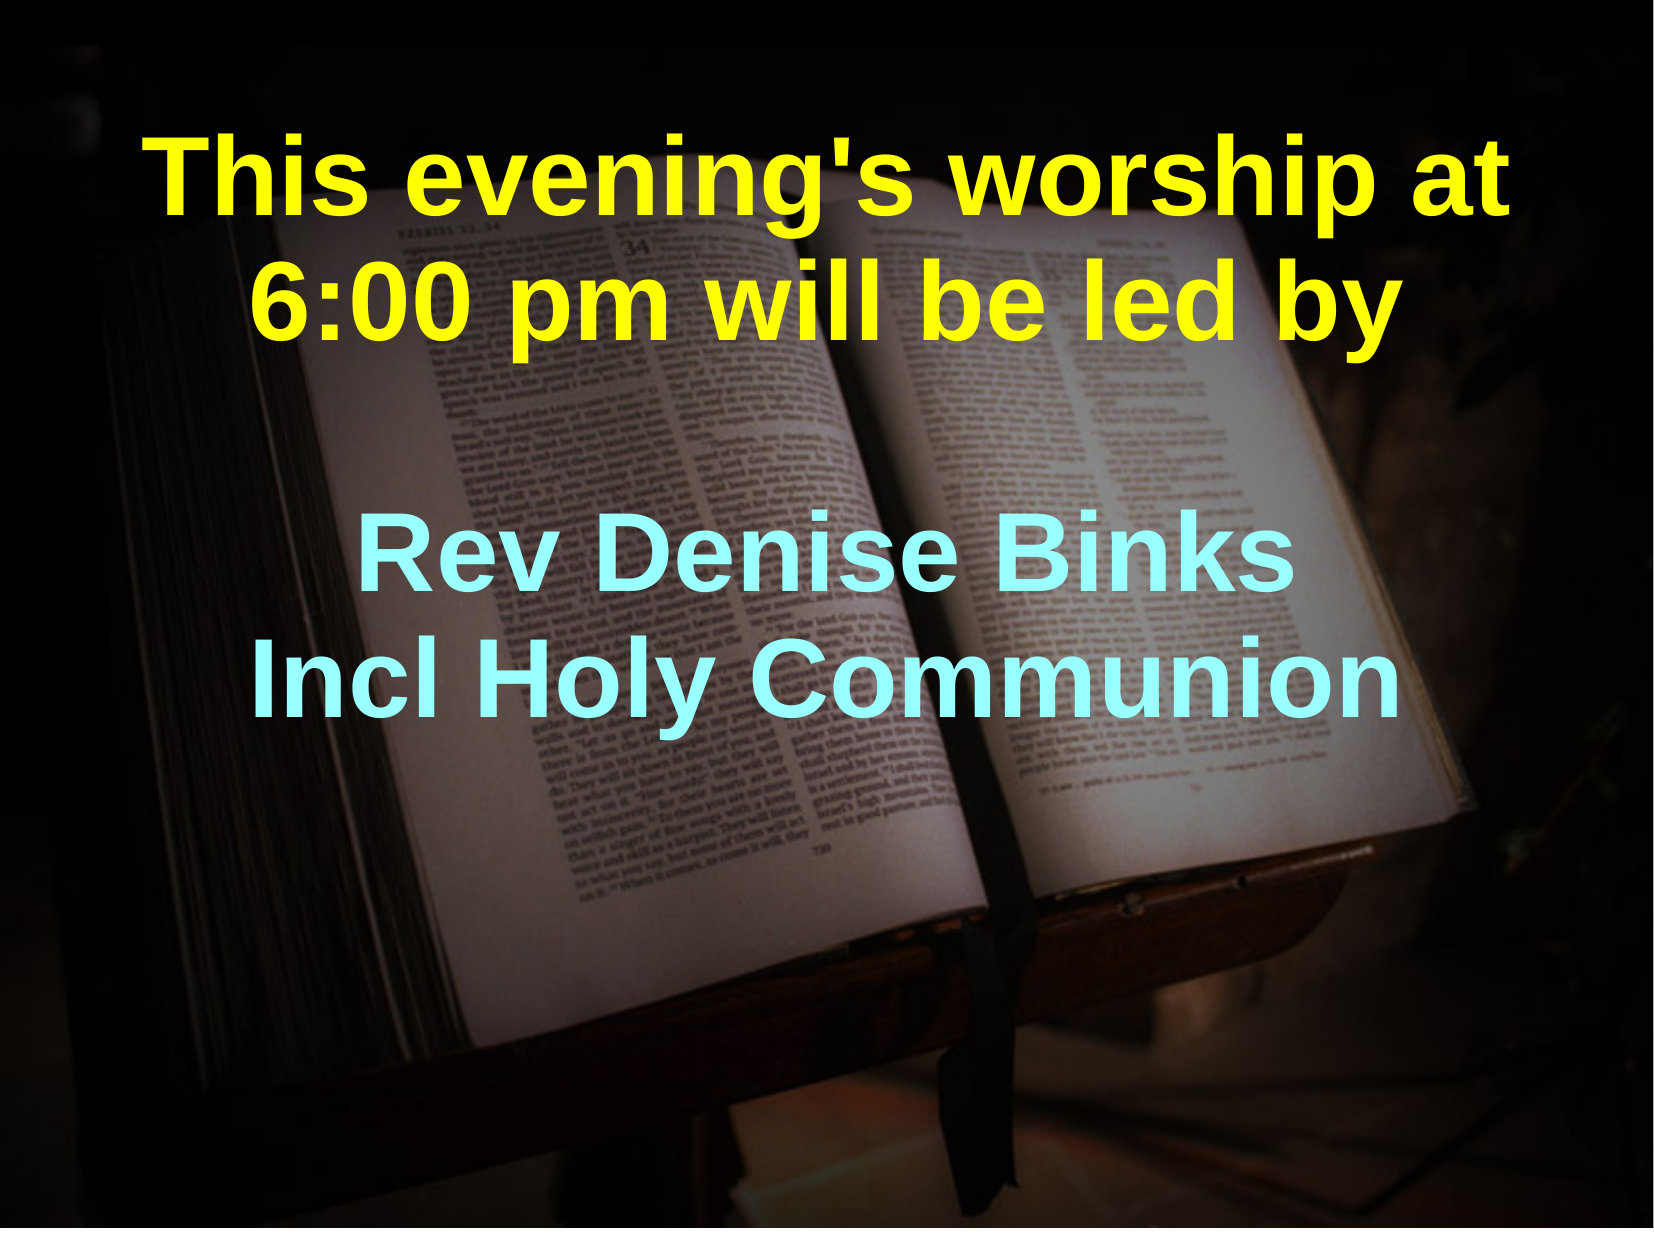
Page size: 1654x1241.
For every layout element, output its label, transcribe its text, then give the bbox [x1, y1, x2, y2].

picture [0, 0, 1654, 1228]
text_box This evening's worship at 6:00 pm will be led by Rev Denise Binks Incl Holy Communion [118, 106, 1536, 1182]
